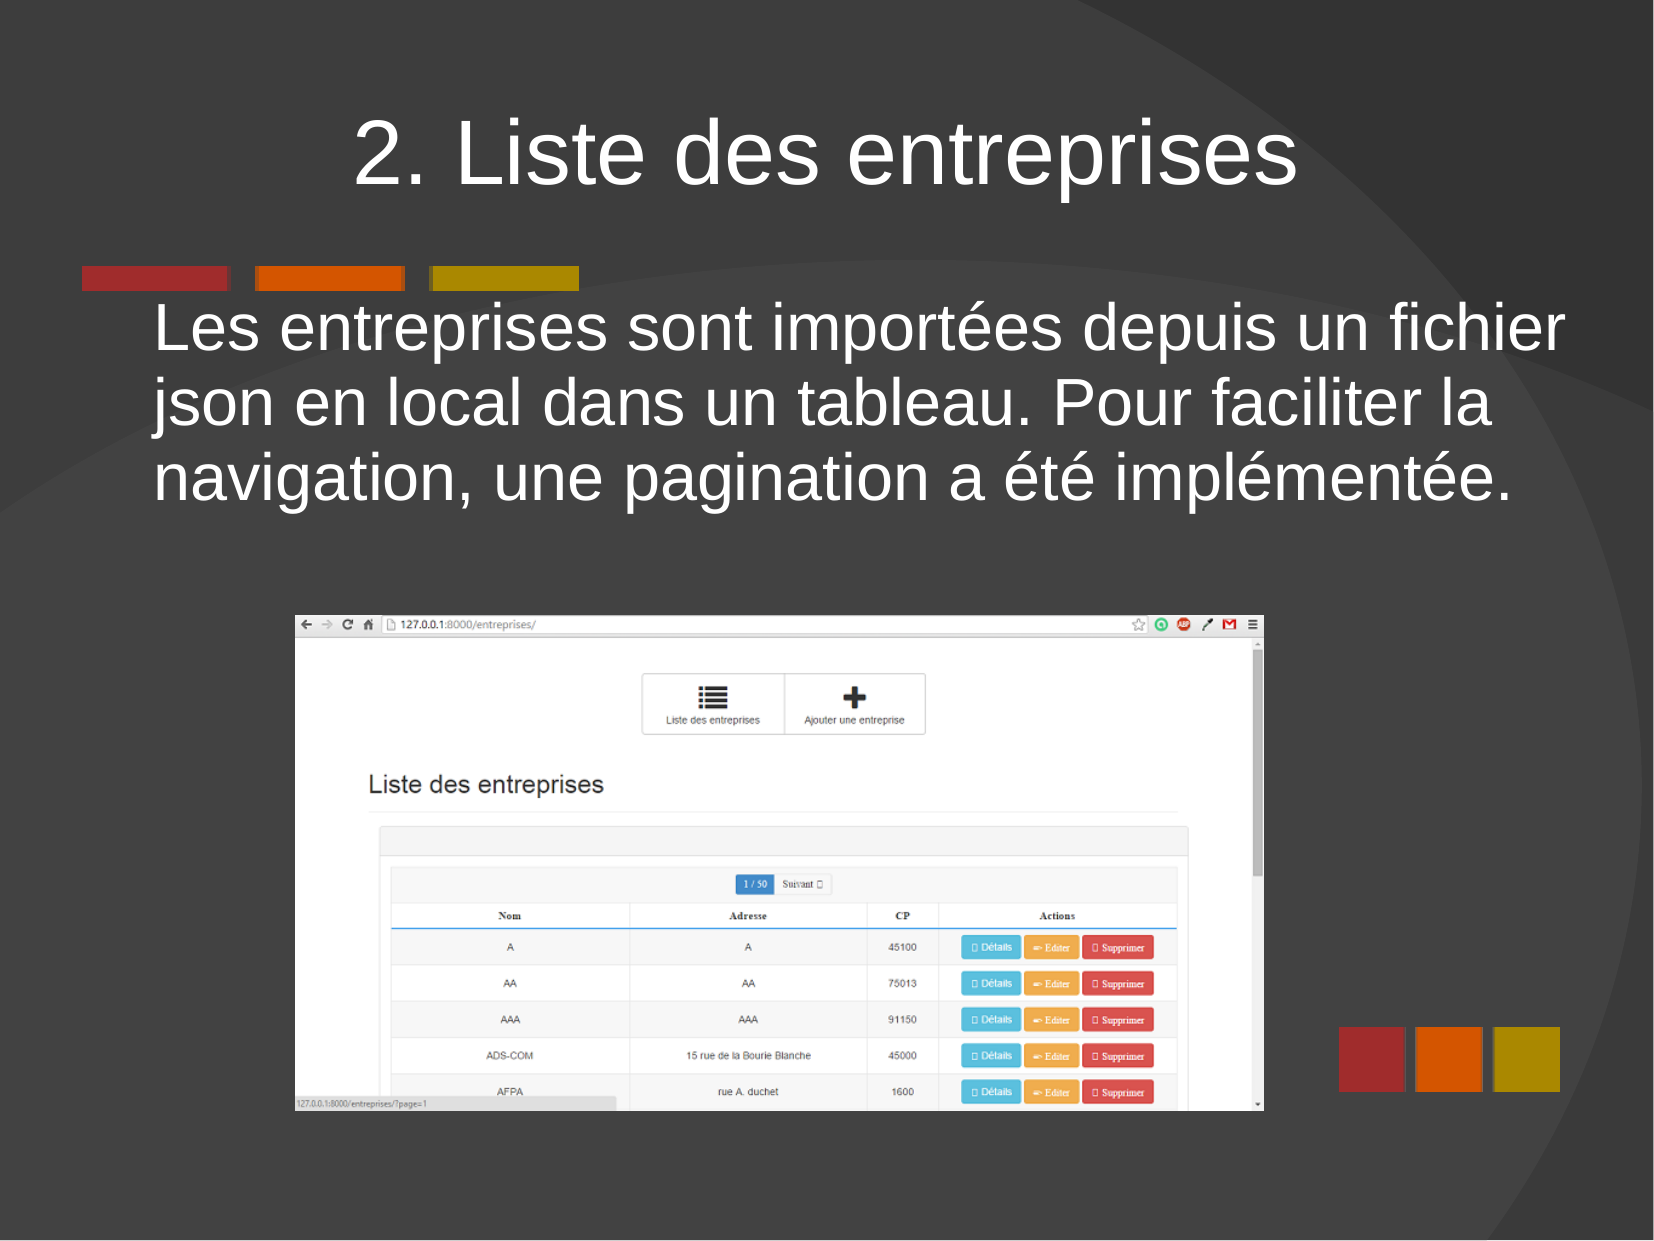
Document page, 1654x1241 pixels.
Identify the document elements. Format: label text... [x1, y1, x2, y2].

picture [1339, 1027, 1560, 1092]
title 2. Liste des entreprises [82, 49, 1571, 257]
picture [82, 266, 579, 290]
list Les entreprises sont importées depuis un fichier json en local dans un tableau. Pour faciliter la navigation, une pagination a été implémentée. [82, 290, 1571, 1010]
picture [295, 615, 1264, 1111]
